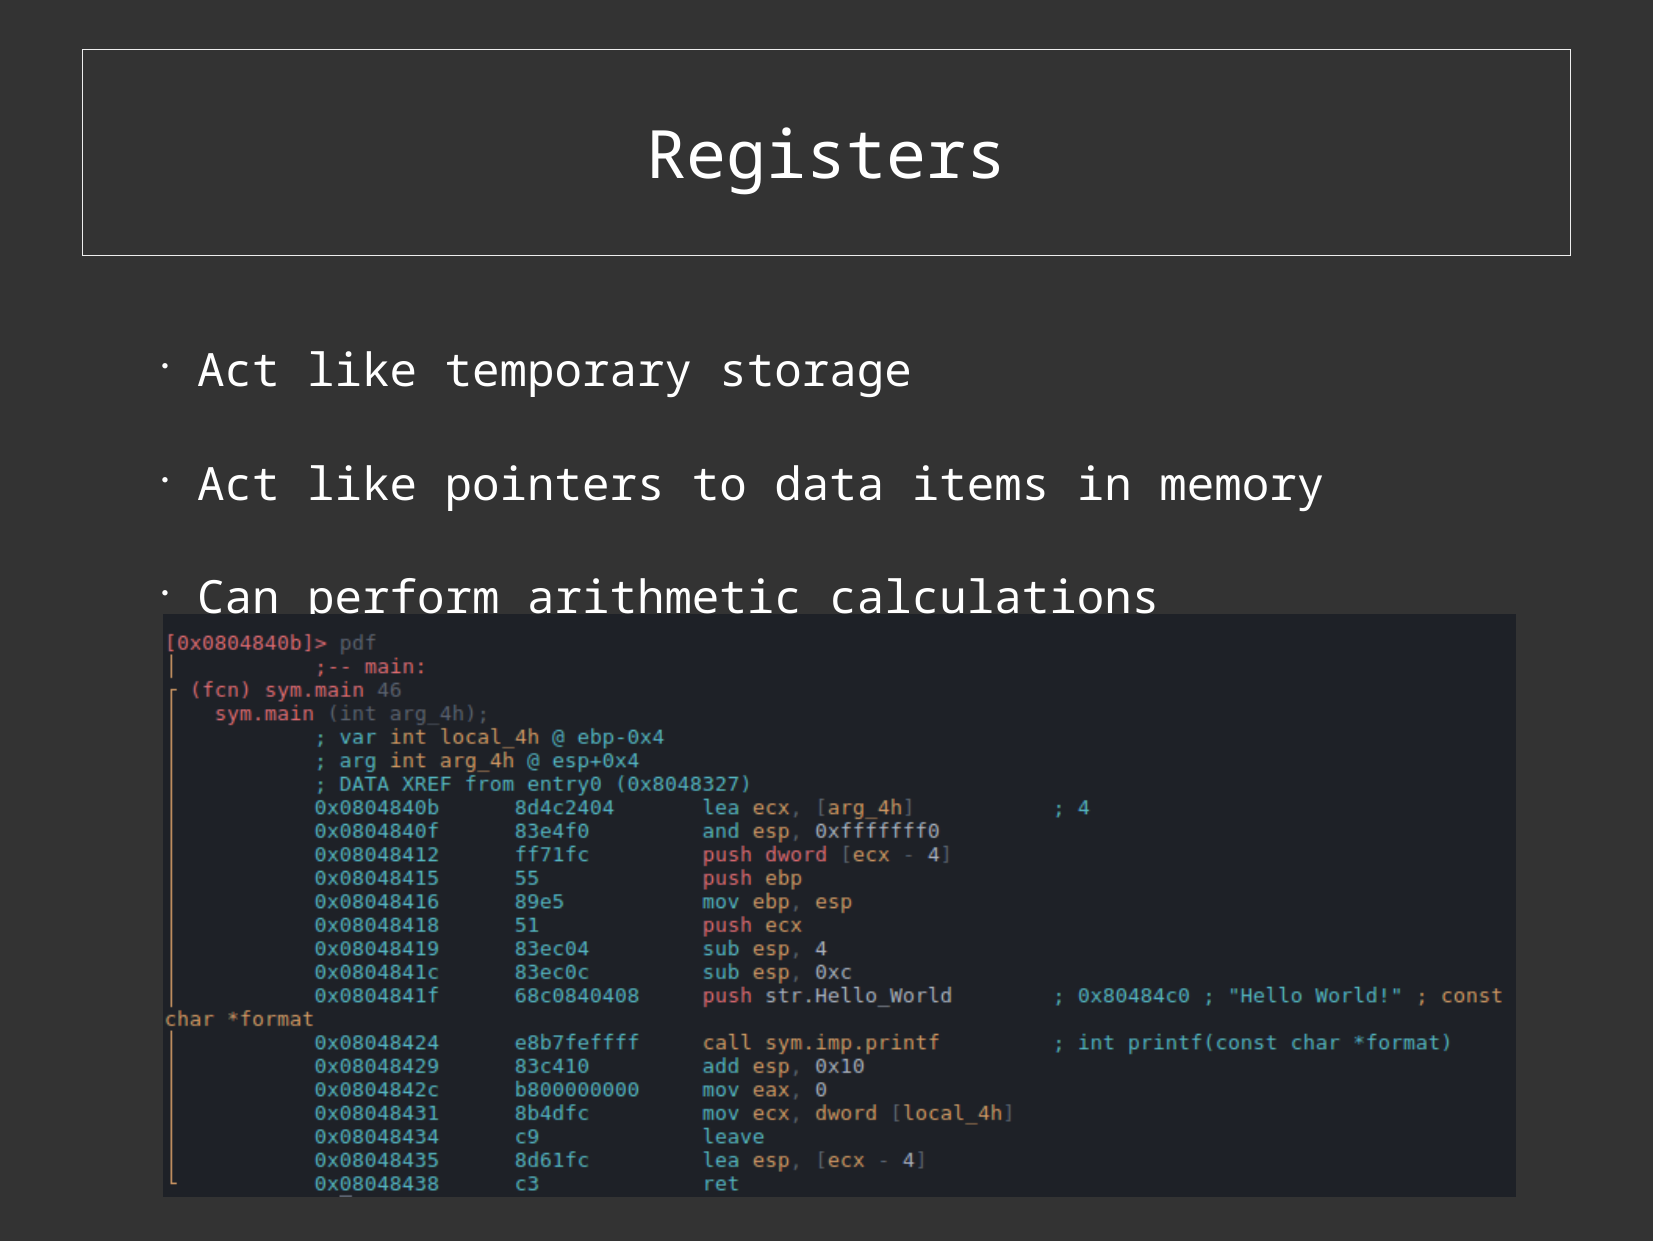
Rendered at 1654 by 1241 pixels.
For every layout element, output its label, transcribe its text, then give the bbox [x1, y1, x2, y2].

text_box Act like temporary storage Act like pointers to data items in memory Can perform arithmetic calculations [146, 330, 1156, 558]
picture [163, 614, 1516, 1197]
text_box Registers [82, 49, 1571, 256]
